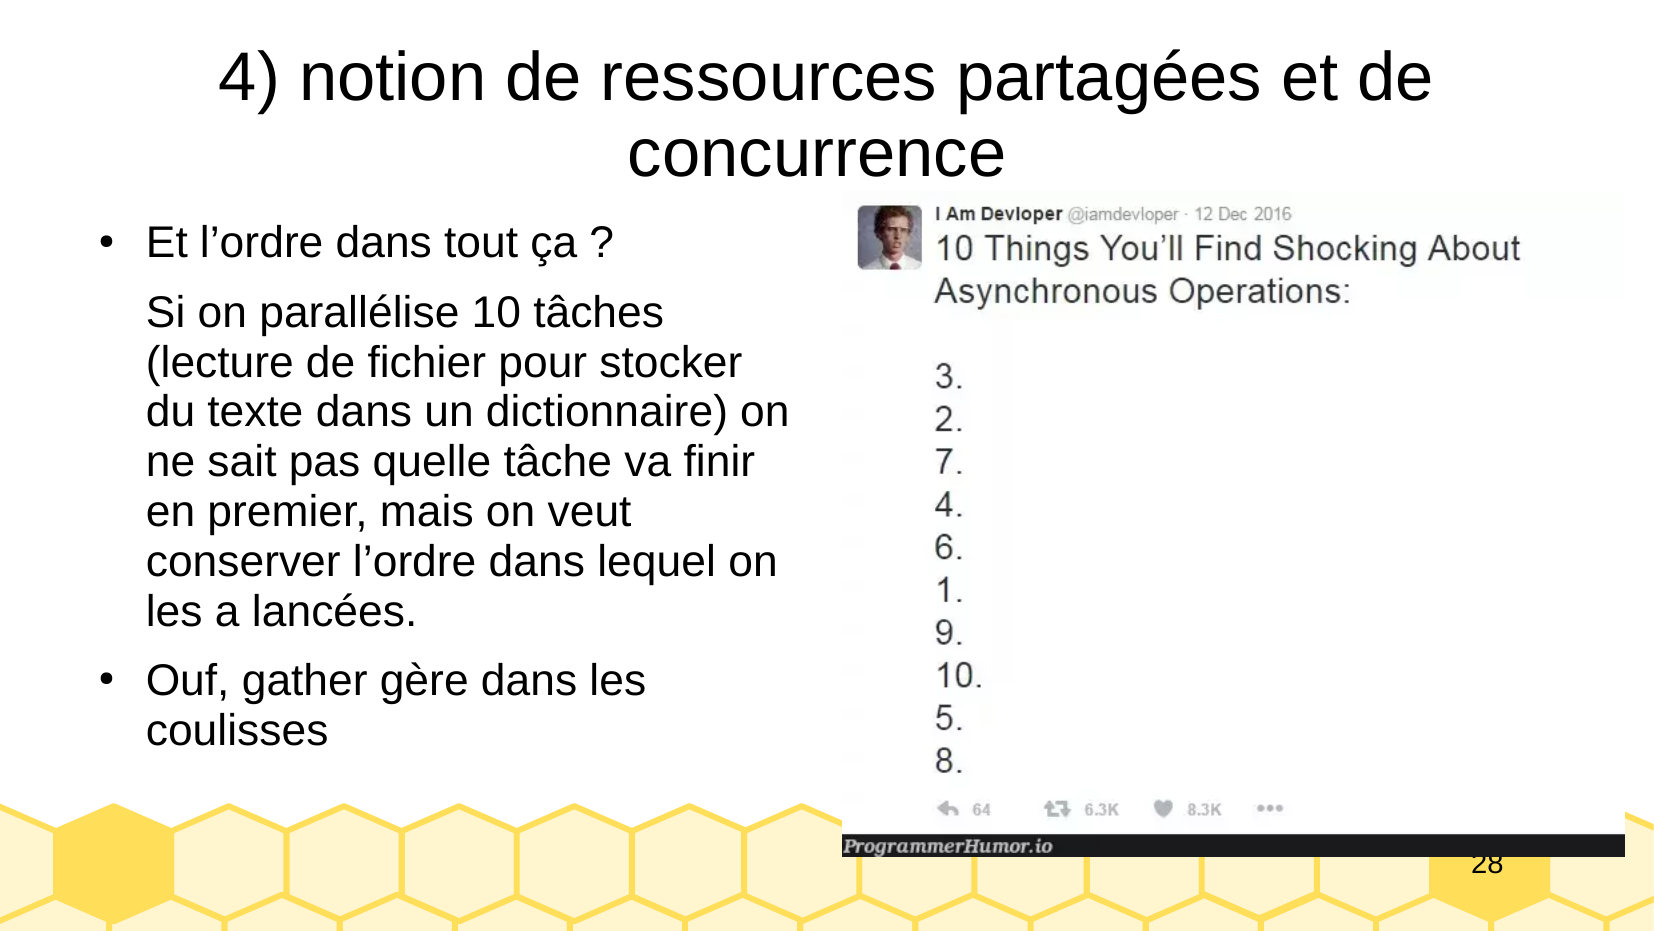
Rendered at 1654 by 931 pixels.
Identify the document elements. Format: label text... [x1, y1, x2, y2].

picture [842, 191, 1625, 857]
title 4) notion de ressources partagées et de concurrence [82, 37, 1571, 193]
list Et l’ordre dans tout ça ? Si on parallélise 10 tâches (lecture de fichier pour stocker du texte dans un dictionnaire) on ne sait pas quelle tâche va finir en premier, mais on veut conserver l’ordre dans lequel on les a lancées. Ouf, gather gère dans les coulisses [82, 217, 798, 758]
